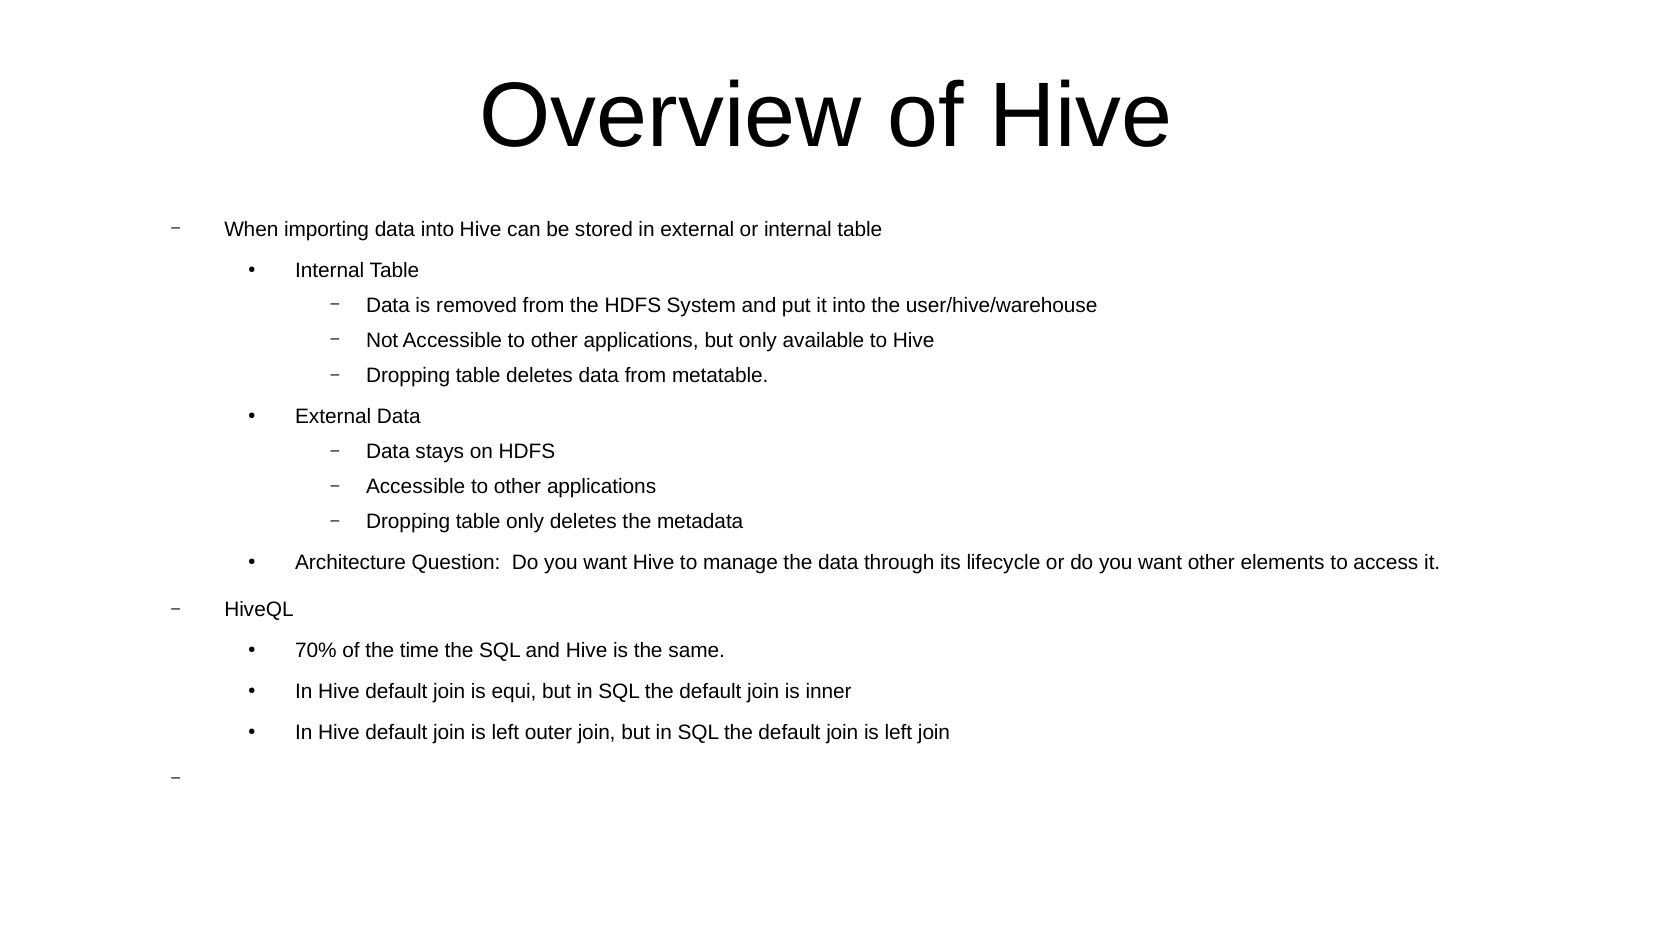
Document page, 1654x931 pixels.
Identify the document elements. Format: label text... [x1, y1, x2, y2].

title Overview of Hive [82, 37, 1571, 193]
list When importing data into Hive can be stored in external or internal table Internal Table Data is removed from the HDFS System and put it into the user/hive/warehouse Not Accessible to other applications, but only available to Hive Dropping table deletes data from metatable. External Data Data stays on HDFS Accessible to other applications Dropping table only deletes the metadata Architecture Question: Do you want Hive to manage the data through its lifecycle or do you want other elements to access it. HiveQL 70% of the time the SQL and Hive is the same. In Hive default join is equi, but in SQL the default join is inner In Hive default join is left outer join, but in SQL the default join is left join [82, 217, 1636, 916]
